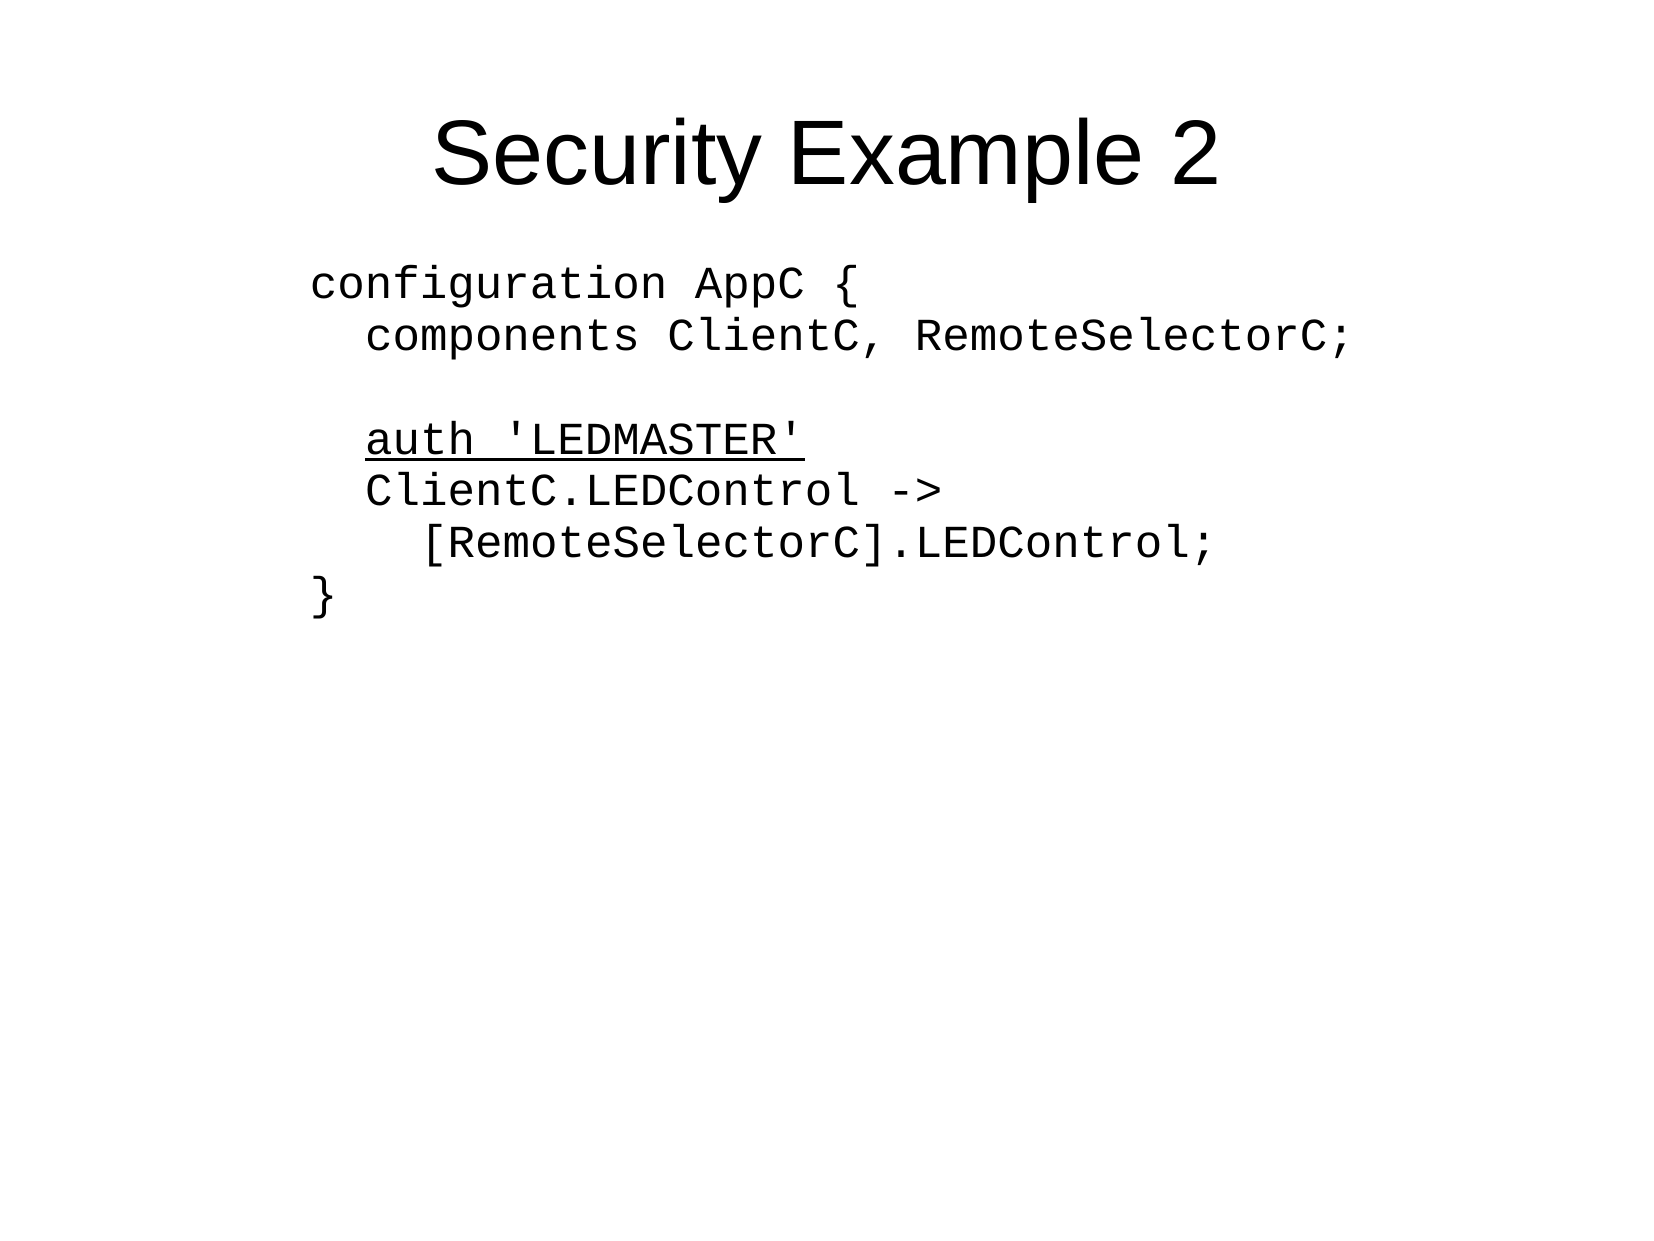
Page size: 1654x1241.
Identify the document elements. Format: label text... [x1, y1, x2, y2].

text_box configuration AppC { components ClientC, RemoteSelectorC; auth 'LEDMASTER' ClientC.LEDControl -> [RemoteSelectorC].LEDControl; } [295, 253, 1370, 610]
title Security Example 2 [82, 56, 1571, 250]
